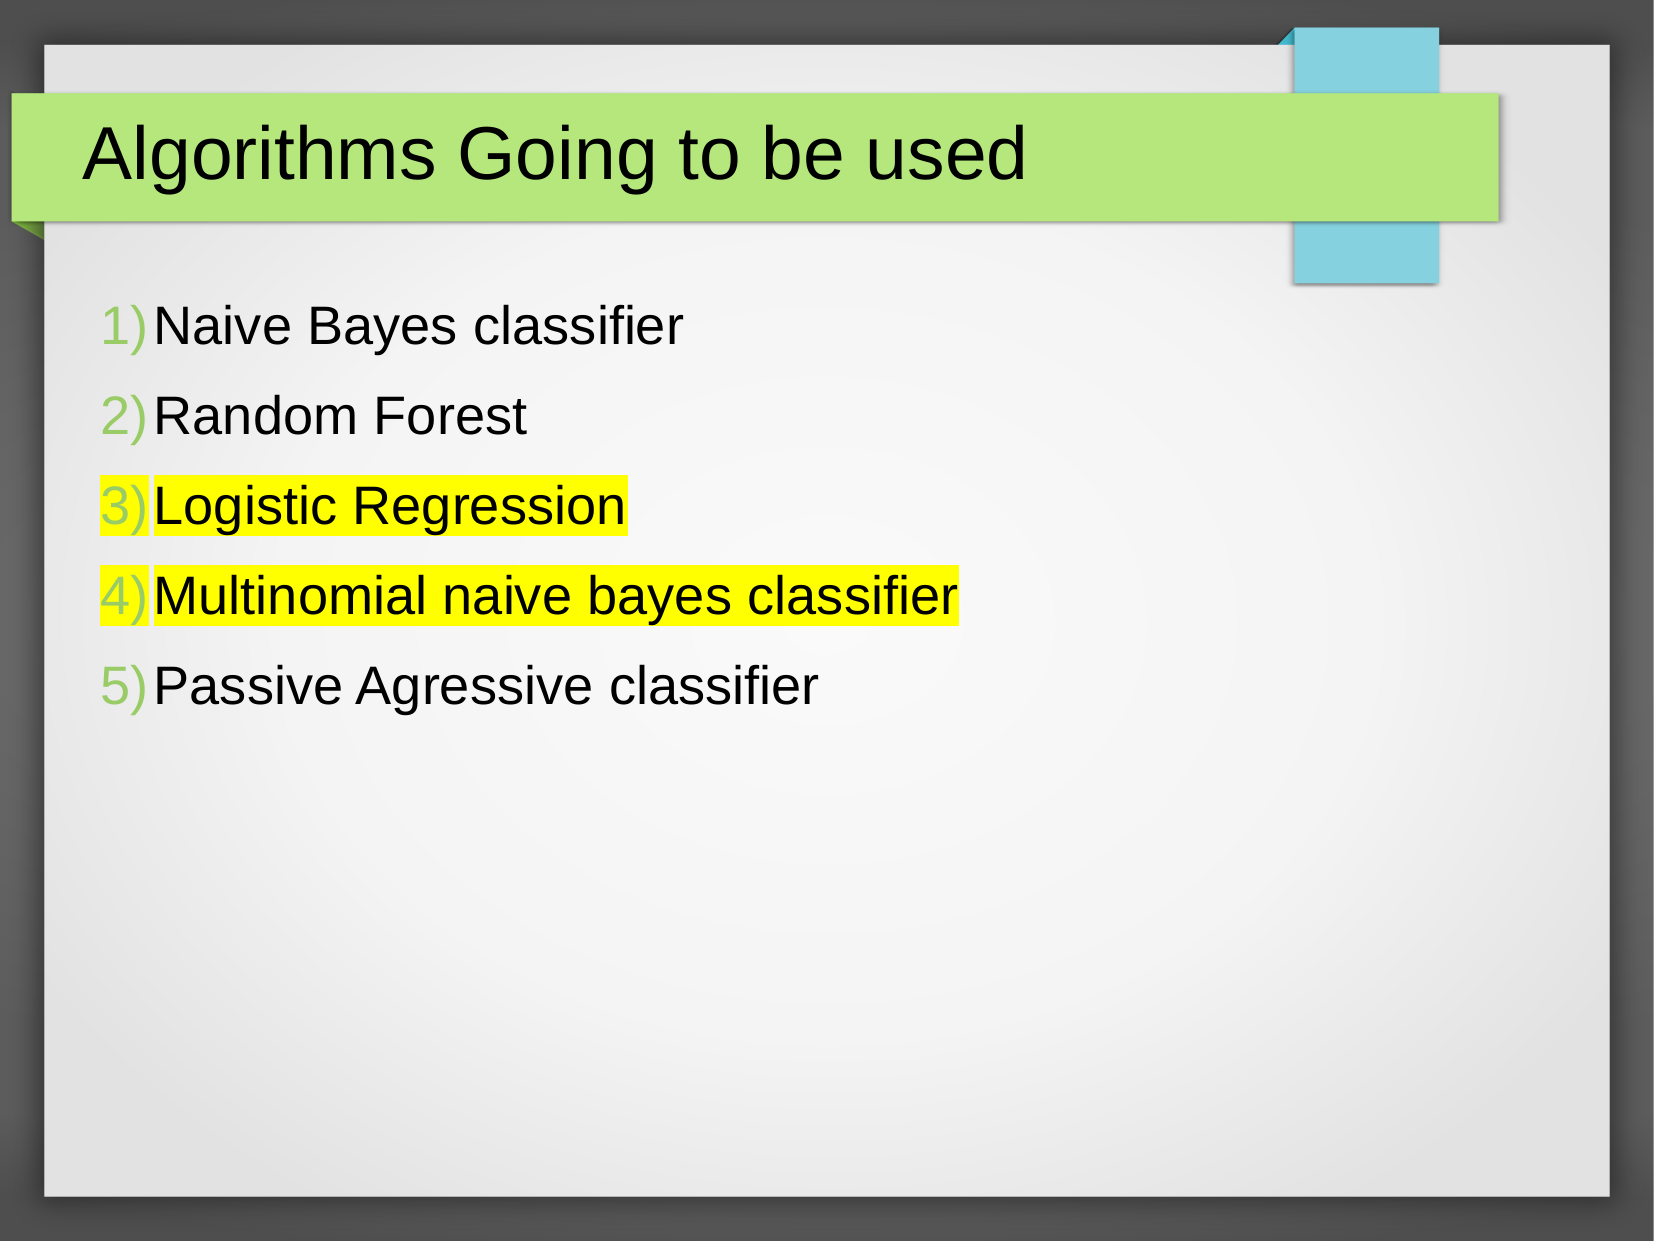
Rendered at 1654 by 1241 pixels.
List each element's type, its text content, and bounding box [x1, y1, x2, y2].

picture [0, 0, 1654, 1241]
title Algorithms Going to be used [82, 94, 1264, 213]
list Naive Bayes classifier Random Forest Logistic Regression Multinomial naive bayes classifier Passive Agressive classifier [82, 295, 1571, 1015]
